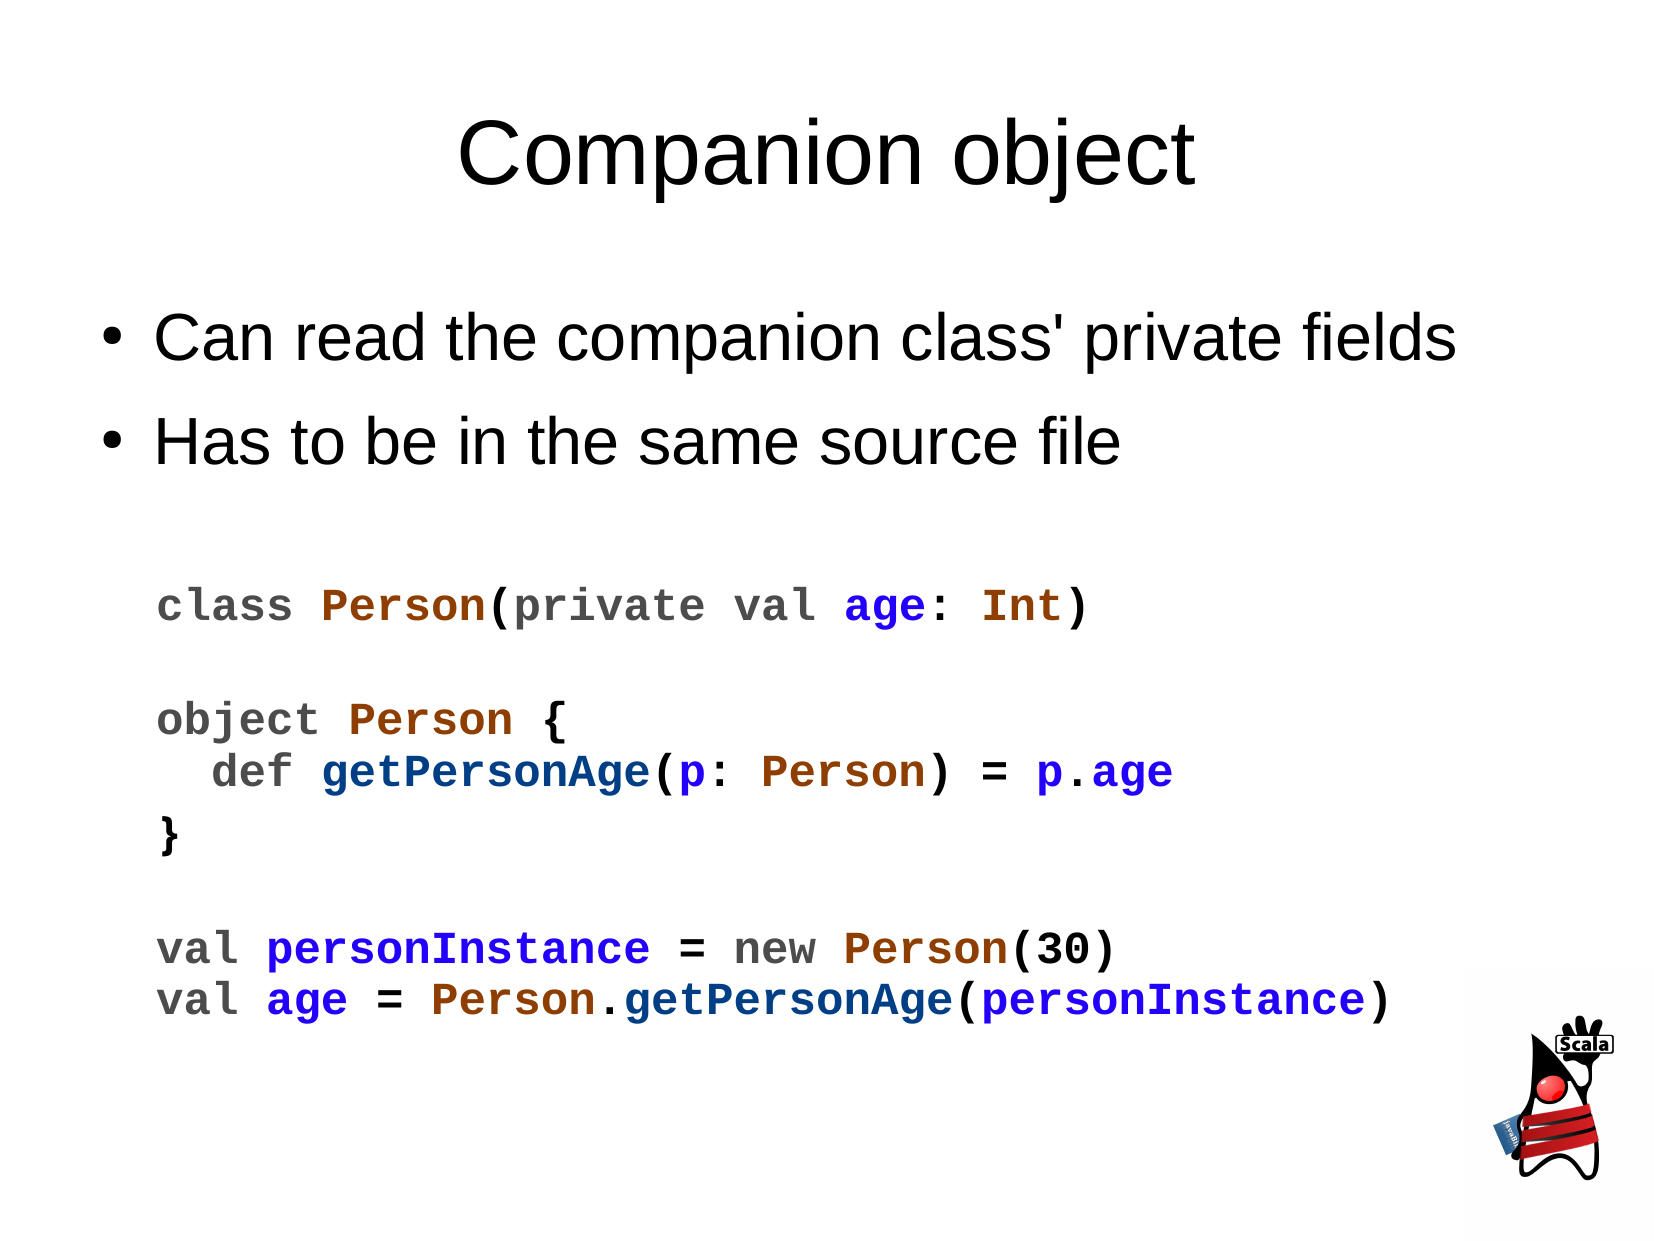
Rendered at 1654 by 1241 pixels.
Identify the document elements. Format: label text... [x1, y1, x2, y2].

text_box class Person(private val age: Int) object Person { def getPersonAge(p: Person) = p.age } val personInstance = new Person(30) val age = Person.getPersonAge(personInstance) [141, 575, 1426, 1022]
picture [1462, 969, 1654, 1241]
list Can read the companion class' private fields Has to be in the same source file [82, 300, 1646, 1119]
title Companion object [82, 49, 1571, 257]
